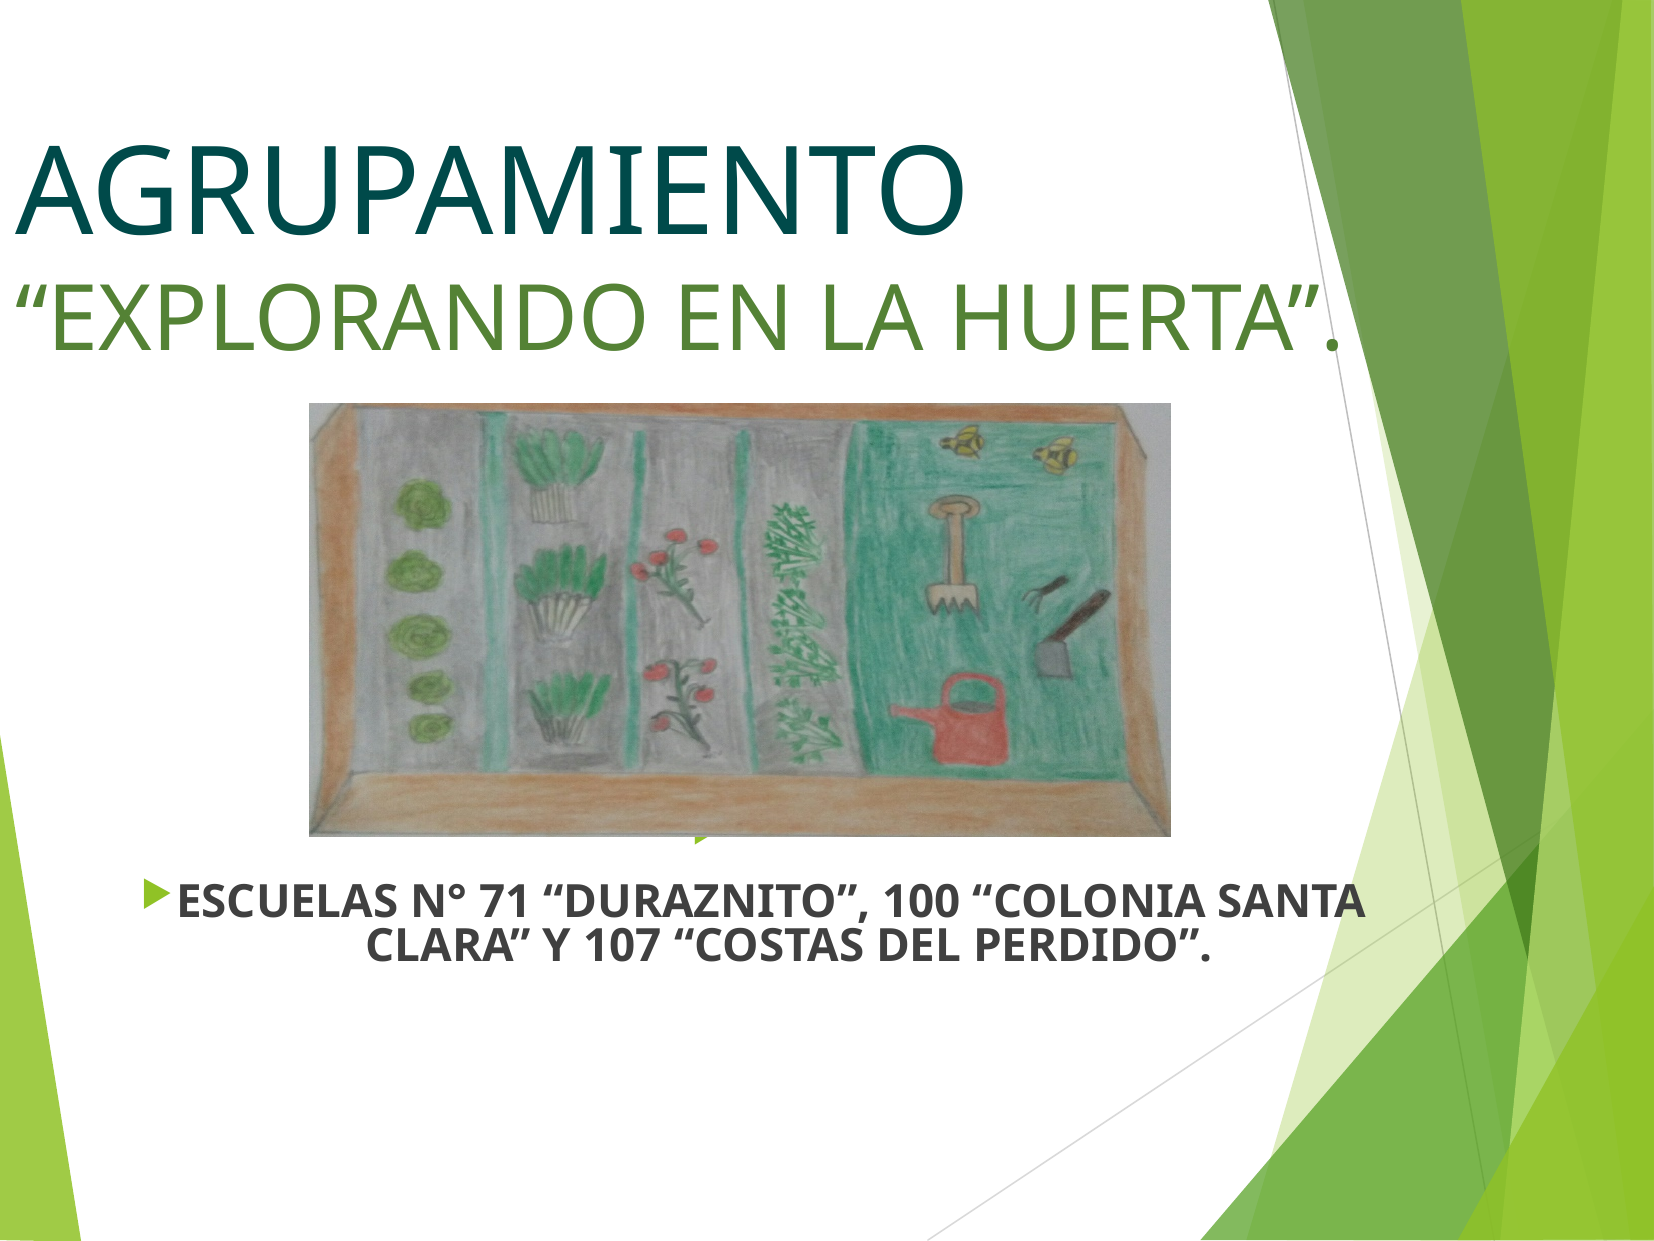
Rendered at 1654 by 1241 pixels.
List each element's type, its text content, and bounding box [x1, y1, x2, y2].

subtitle ESCUELAS N° 71 “DURAZNITO”, 100 “COLONIA SANTA CLARA” Y 107 “COSTAS DEL PERDIDO”. [0, 391, 1455, 1041]
picture [309, 403, 1171, 837]
title AGRUPAMIENTO “EXPLORANDO EN LA HUERTA”. [0, 103, 1489, 416]
